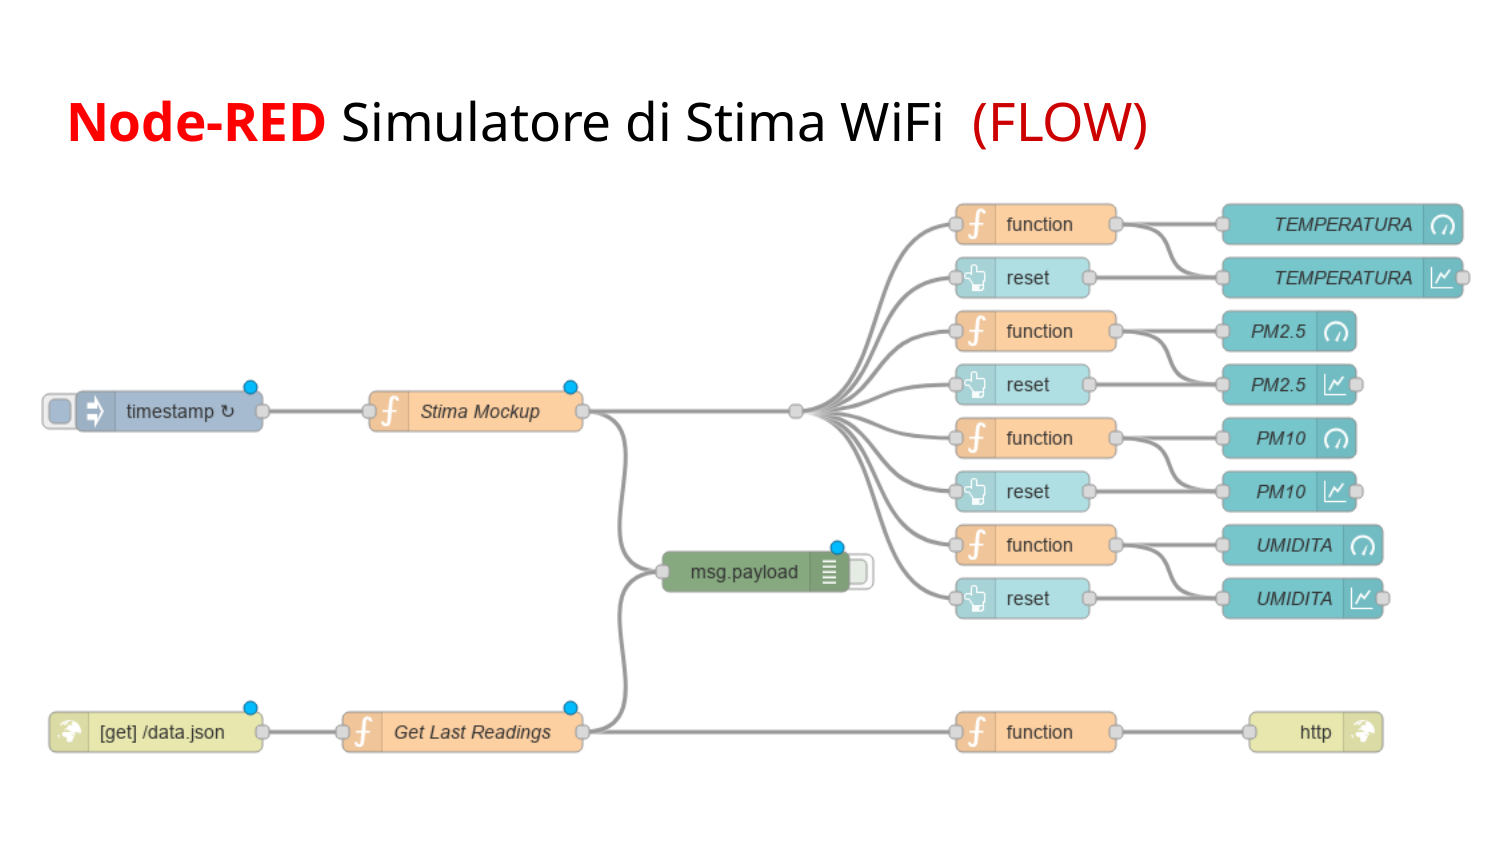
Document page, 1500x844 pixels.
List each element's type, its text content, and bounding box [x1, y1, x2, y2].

title Node-RED Simulatore di Stima WiFi (FLOW) [51, 72, 1449, 167]
picture [24, 191, 1475, 783]
